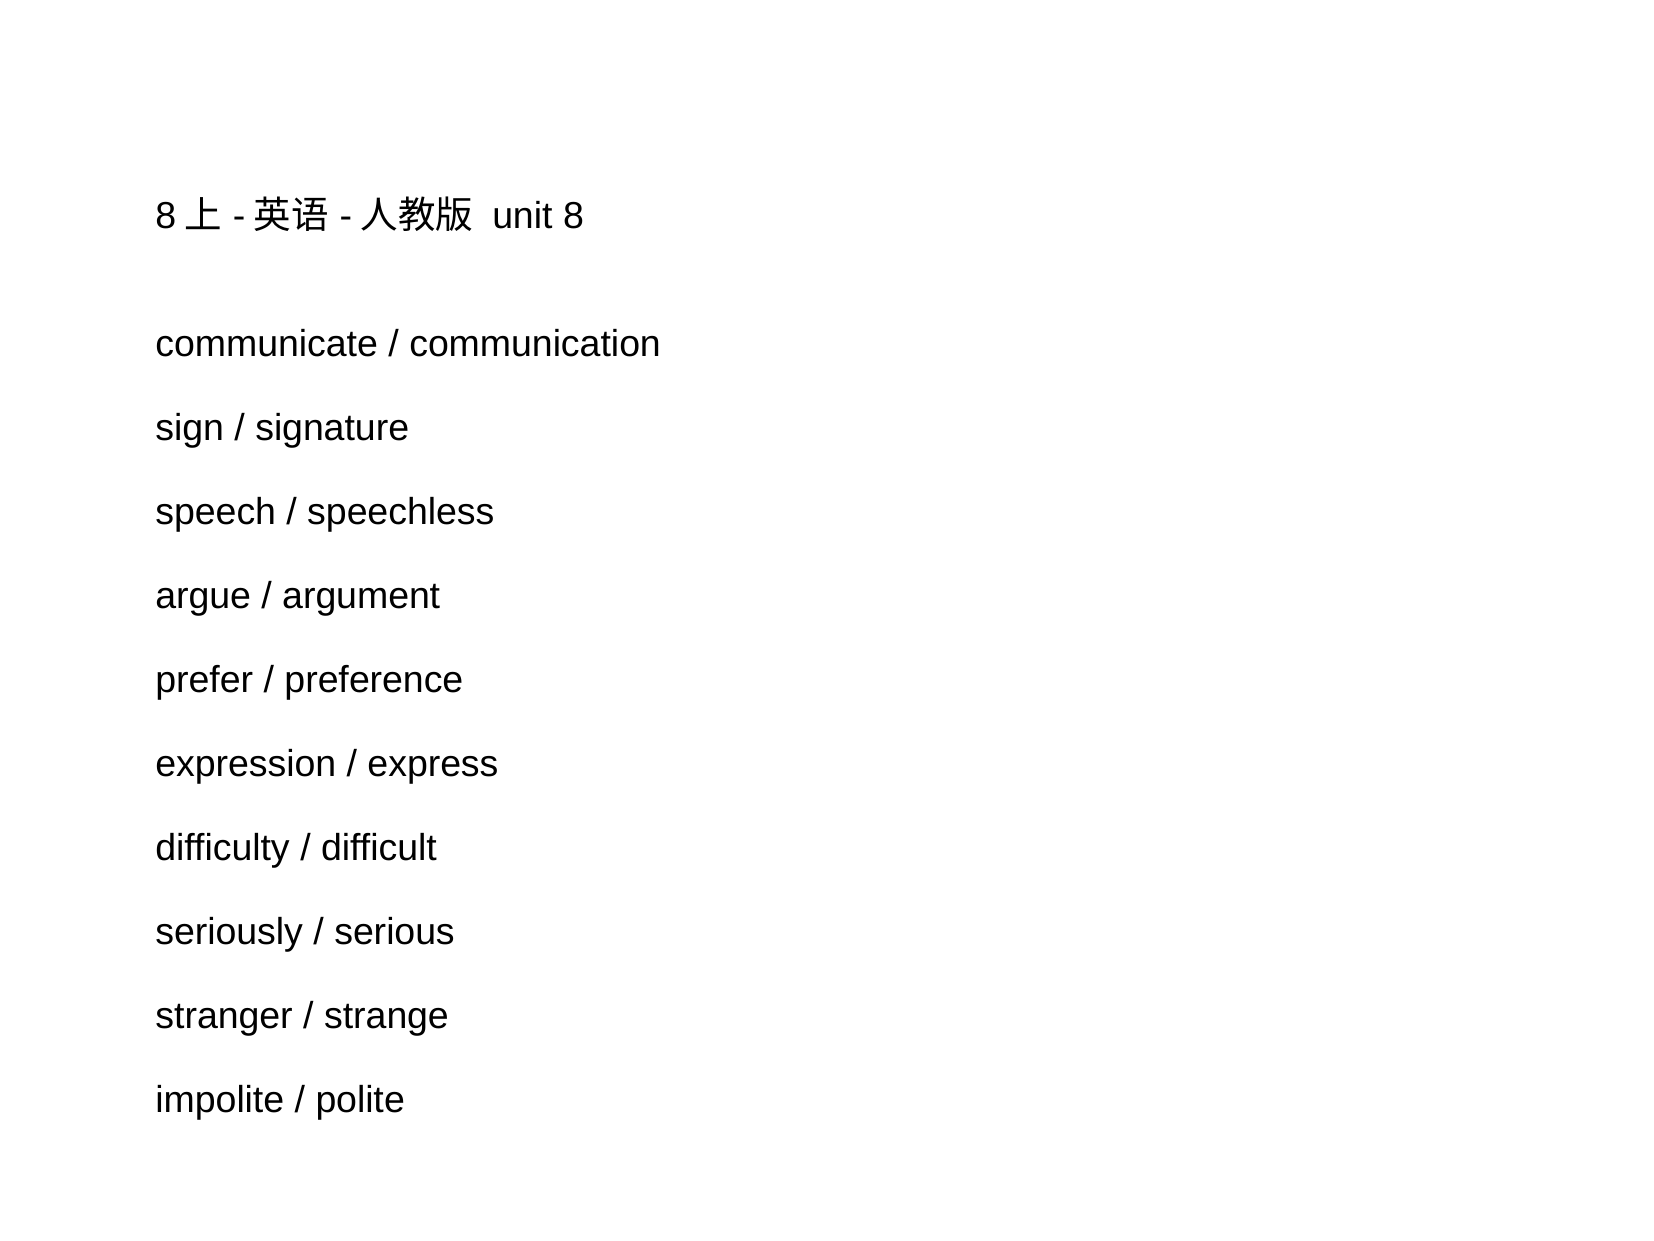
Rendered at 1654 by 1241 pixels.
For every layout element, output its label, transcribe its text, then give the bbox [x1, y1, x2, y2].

text_box 8上-英语-人教版 unit 8 communicate / communication sign / signature speech / speechless argue / argument prefer / preference expression / express difficulty / difficult seriously / serious stranger / strange impolite / polite [140, 177, 1506, 1118]
